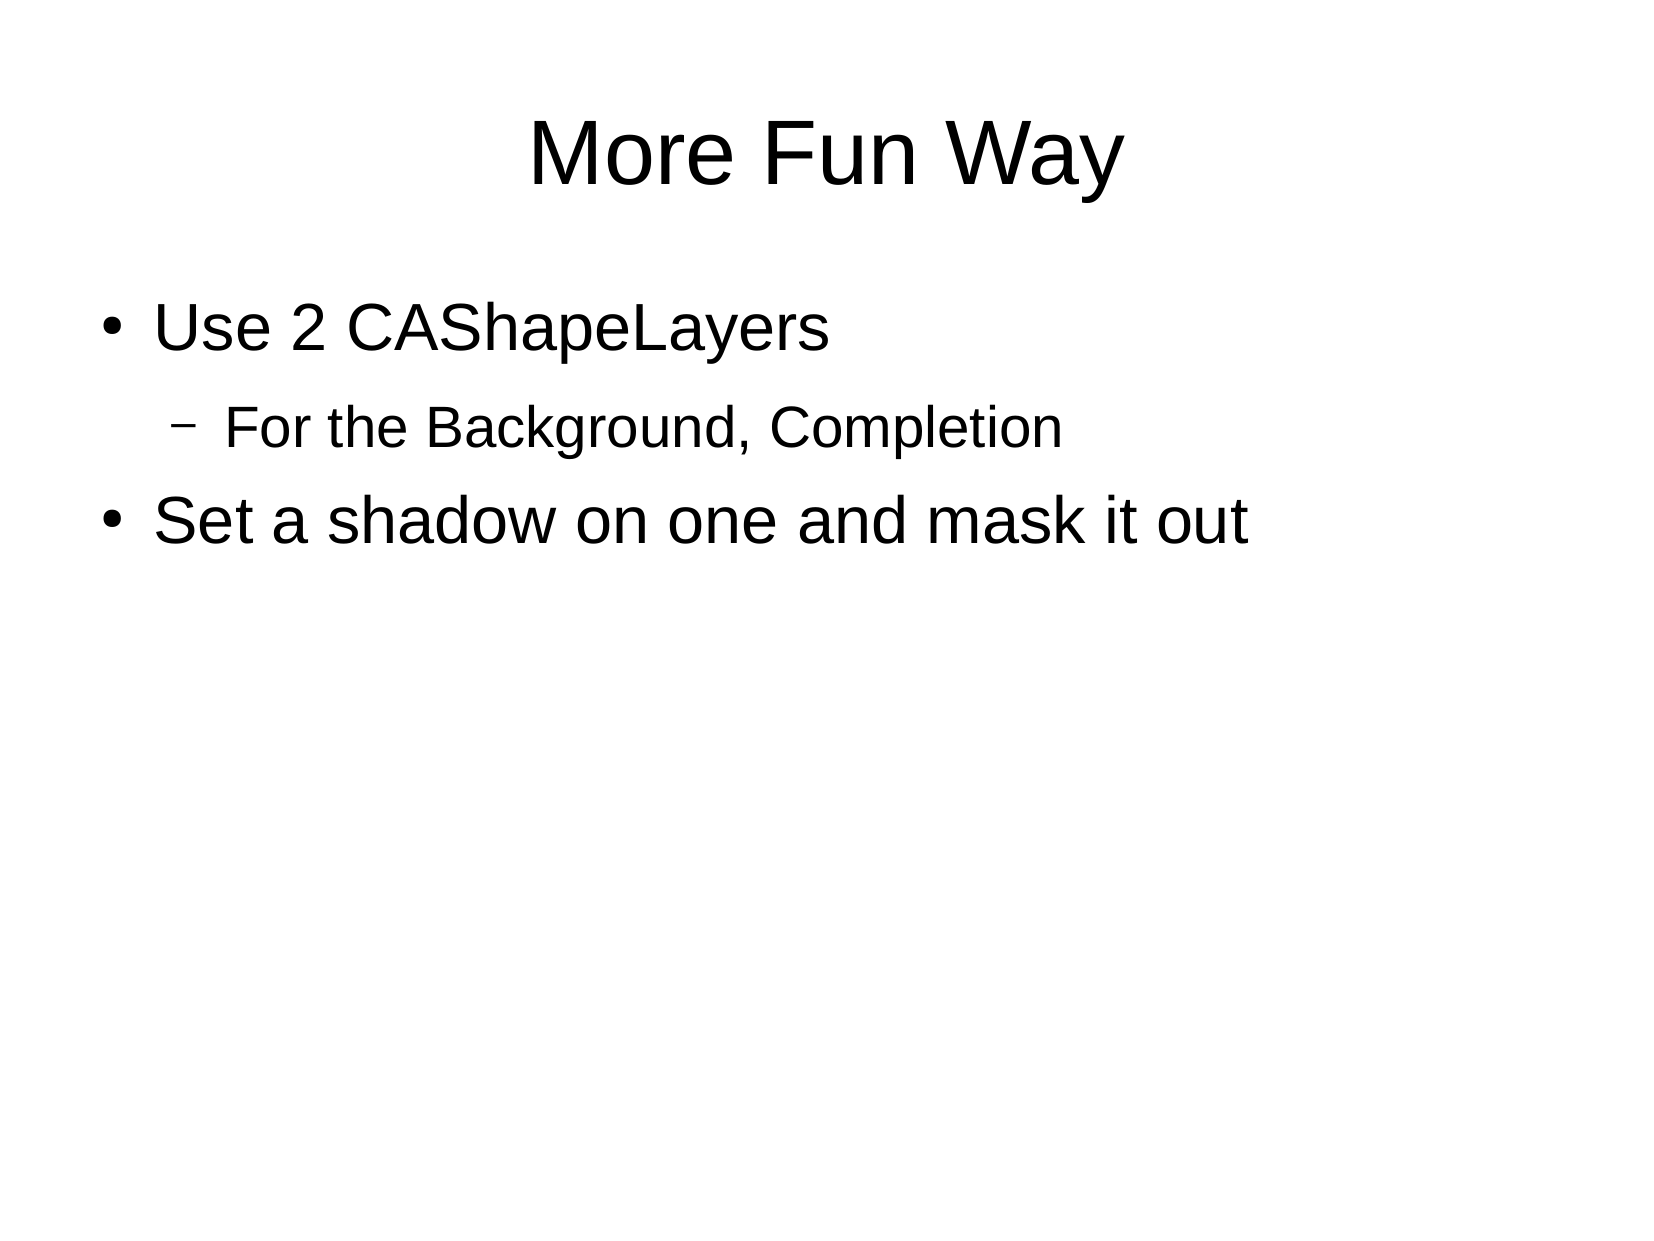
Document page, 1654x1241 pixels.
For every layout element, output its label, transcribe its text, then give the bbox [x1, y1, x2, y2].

title More Fun Way [82, 49, 1571, 257]
list Use 2 CAShapeLayers For the Background, Completion Set a shadow on one and mask it out [82, 290, 1538, 1010]
